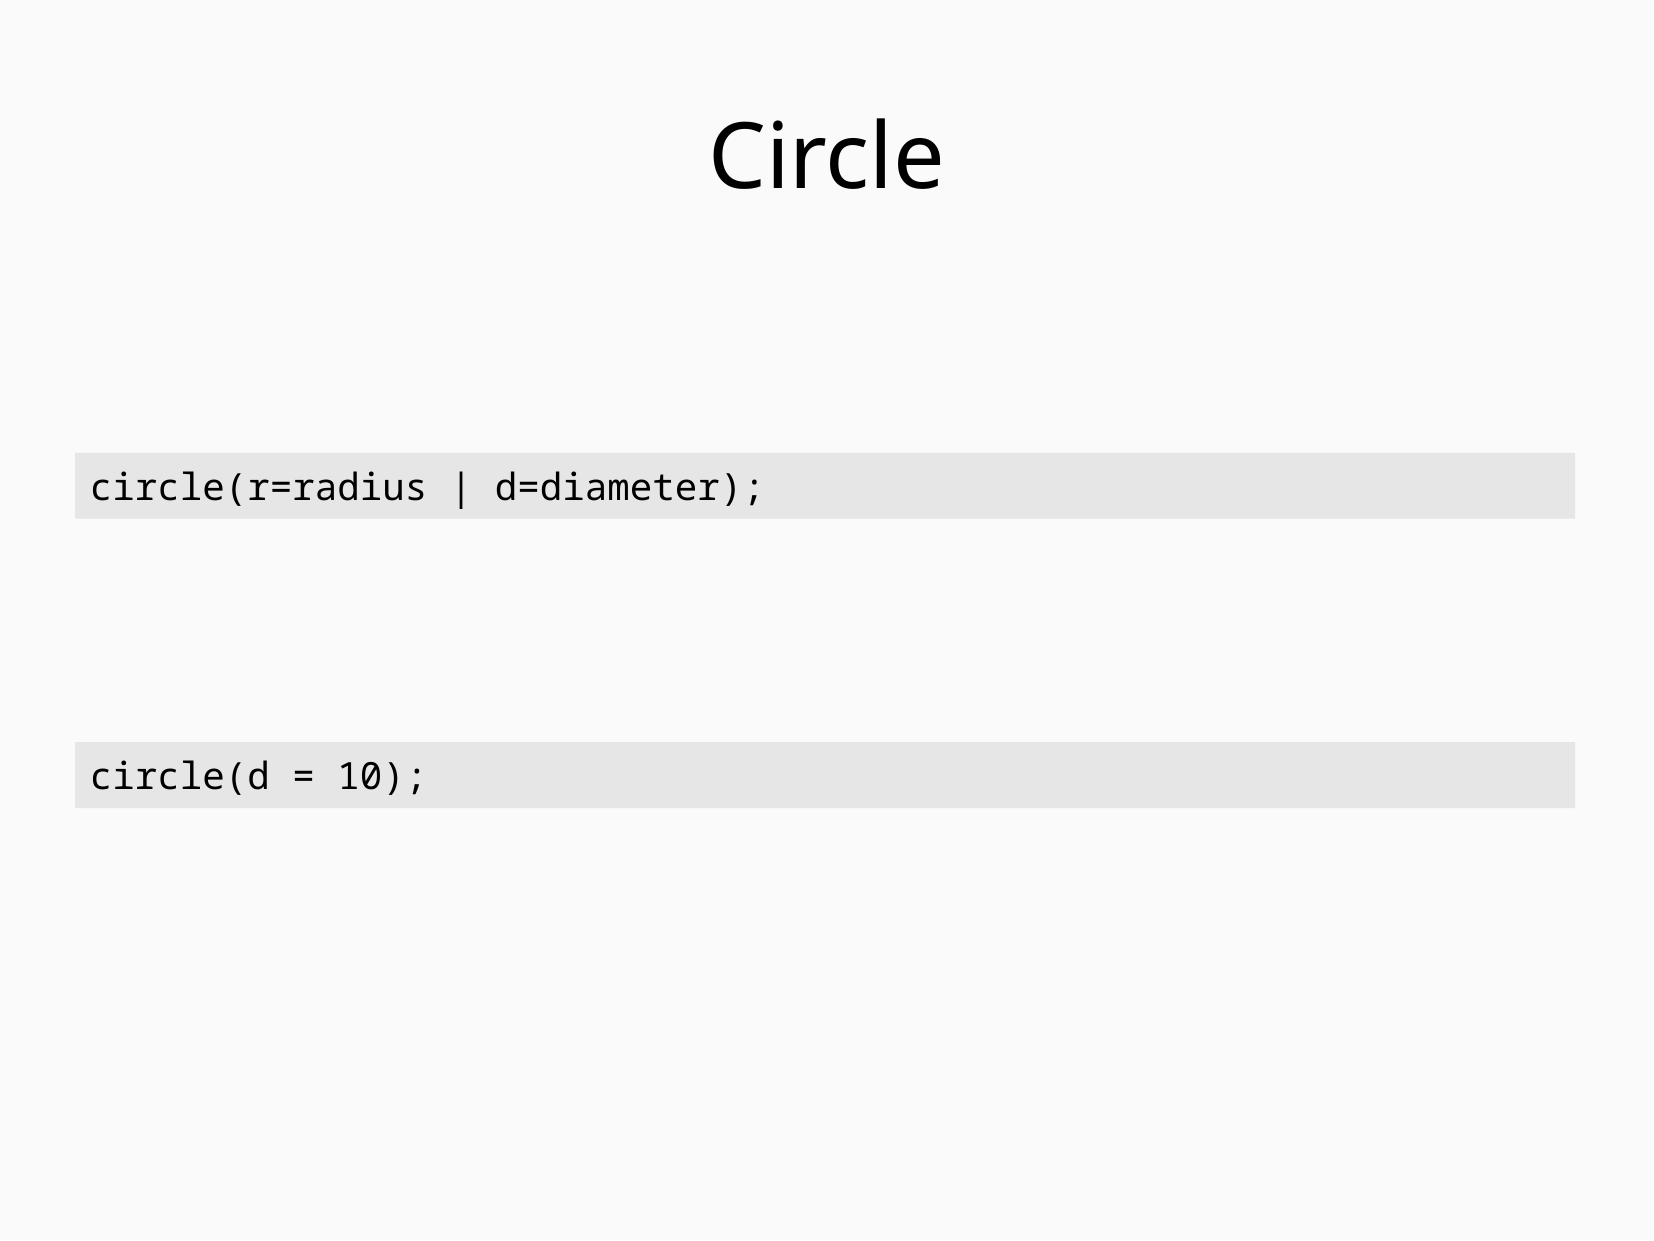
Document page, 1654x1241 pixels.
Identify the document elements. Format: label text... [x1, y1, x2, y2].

text_box circle(d = 10); [75, 742, 1576, 801]
title Circle [82, 49, 1571, 257]
text_box circle(r=radius | d=diameter); [75, 452, 1576, 512]
